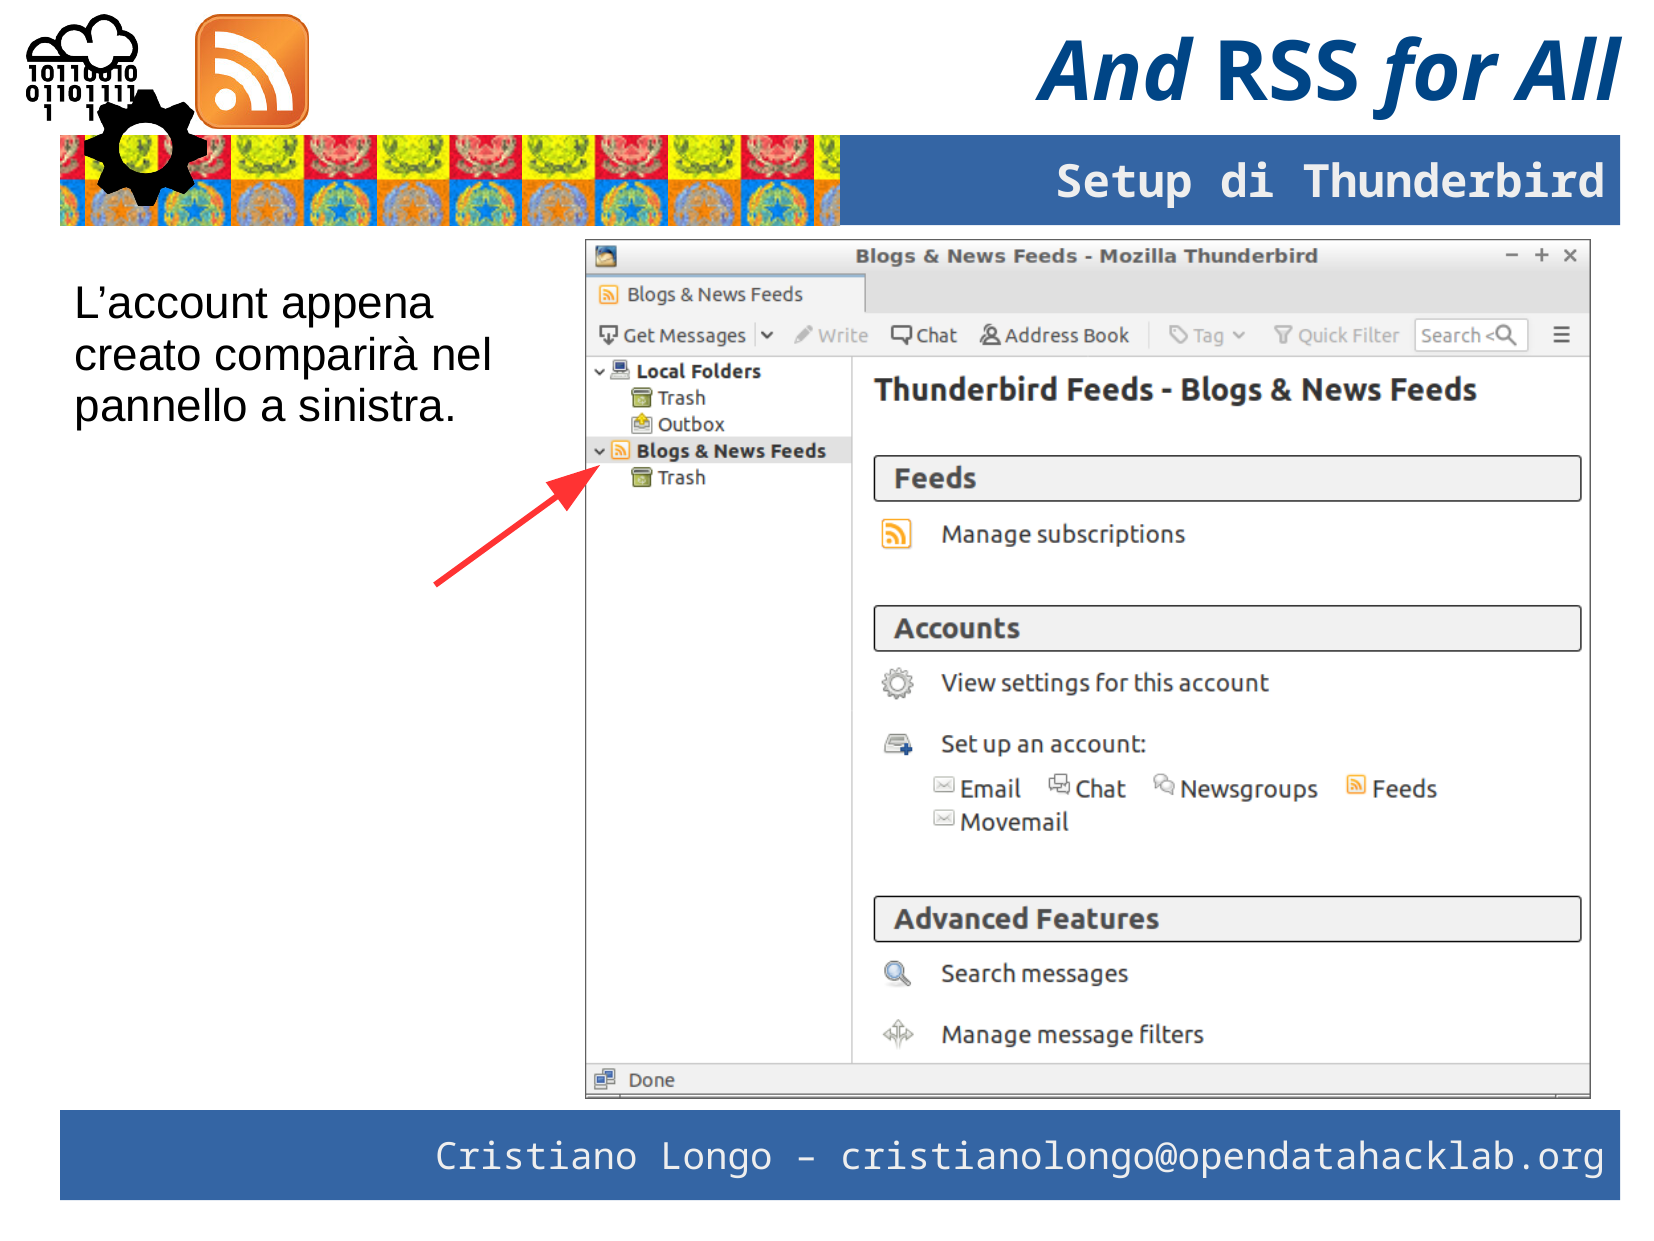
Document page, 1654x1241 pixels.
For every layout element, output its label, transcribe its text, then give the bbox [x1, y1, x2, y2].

text_box Cristiano Longo – cristianolongo@opendatahacklab.org [60, 1110, 1621, 1201]
text_box [60, 135, 840, 226]
text_box Setup di Thunderbird [840, 135, 1621, 226]
picture [26, 14, 309, 206]
text_box L’account appena creato comparirà nel pannello a sinistra. [60, 270, 556, 661]
picture [585, 239, 1591, 1099]
text_box And RSS for All [870, 4, 1636, 214]
